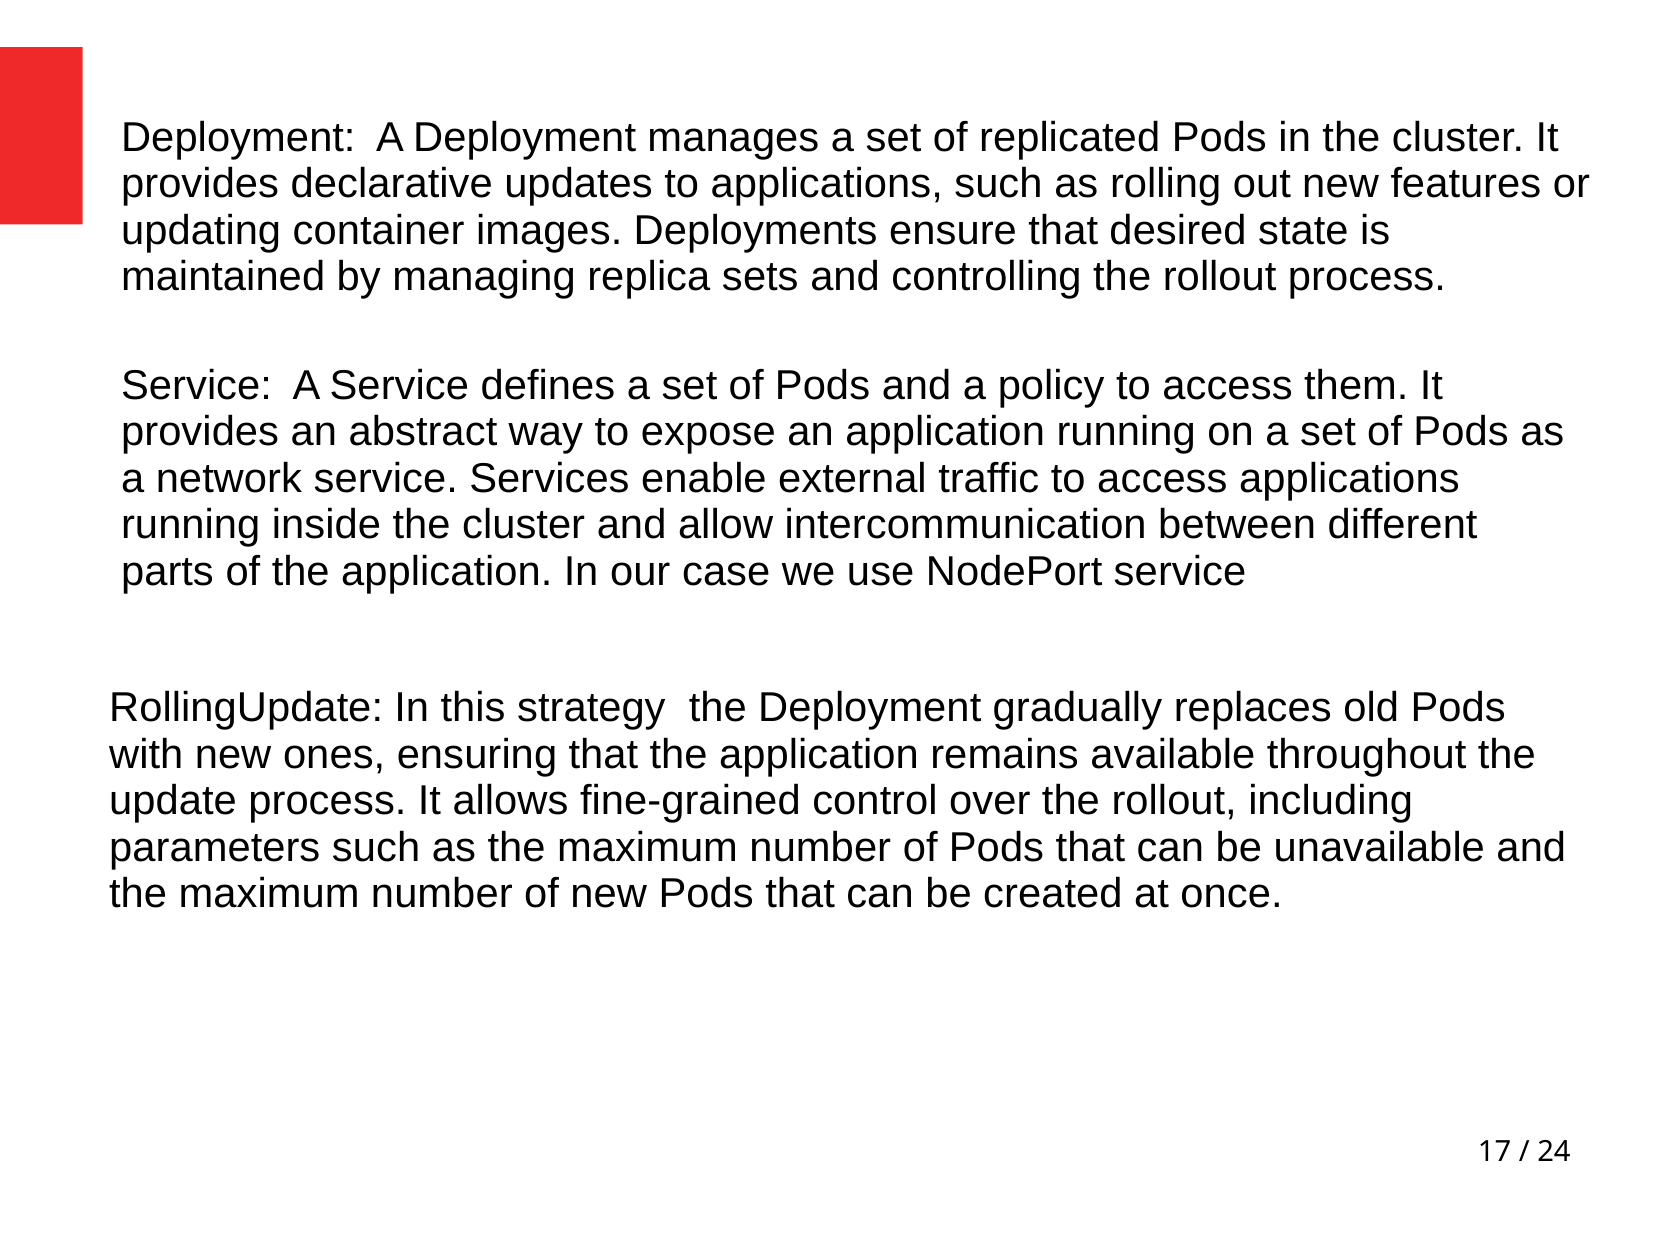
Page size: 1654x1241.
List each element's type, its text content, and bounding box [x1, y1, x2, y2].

text_box RollingUpdate: In this strategy the Deployment gradually replaces old Pods with new ones, ensuring that the application remains available throughout the update process. It allows fine-grained control over the rollout, including parameters such as the maximum number of Pods that can be unavailable and the maximum number of new Pods that can be created at once. [94, 676, 1595, 924]
text_box Service: A Service defines a set of Pods and a policy to access them. It provides an abstract way to expose an application running on a set of Pods as a network service. Services enable external traffic to access applications running inside the cluster and allow intercommunication between different parts of the application. In our case we use NodePort service [106, 354, 1595, 602]
text_box Deployment: A Deployment manages a set of replicated Pods in the cluster. It provides declarative updates to applications, such as rolling out new features or updating container images. Deployments ensure that desired state is maintained by managing replica sets and controlling the rollout process. [106, 106, 1607, 308]
